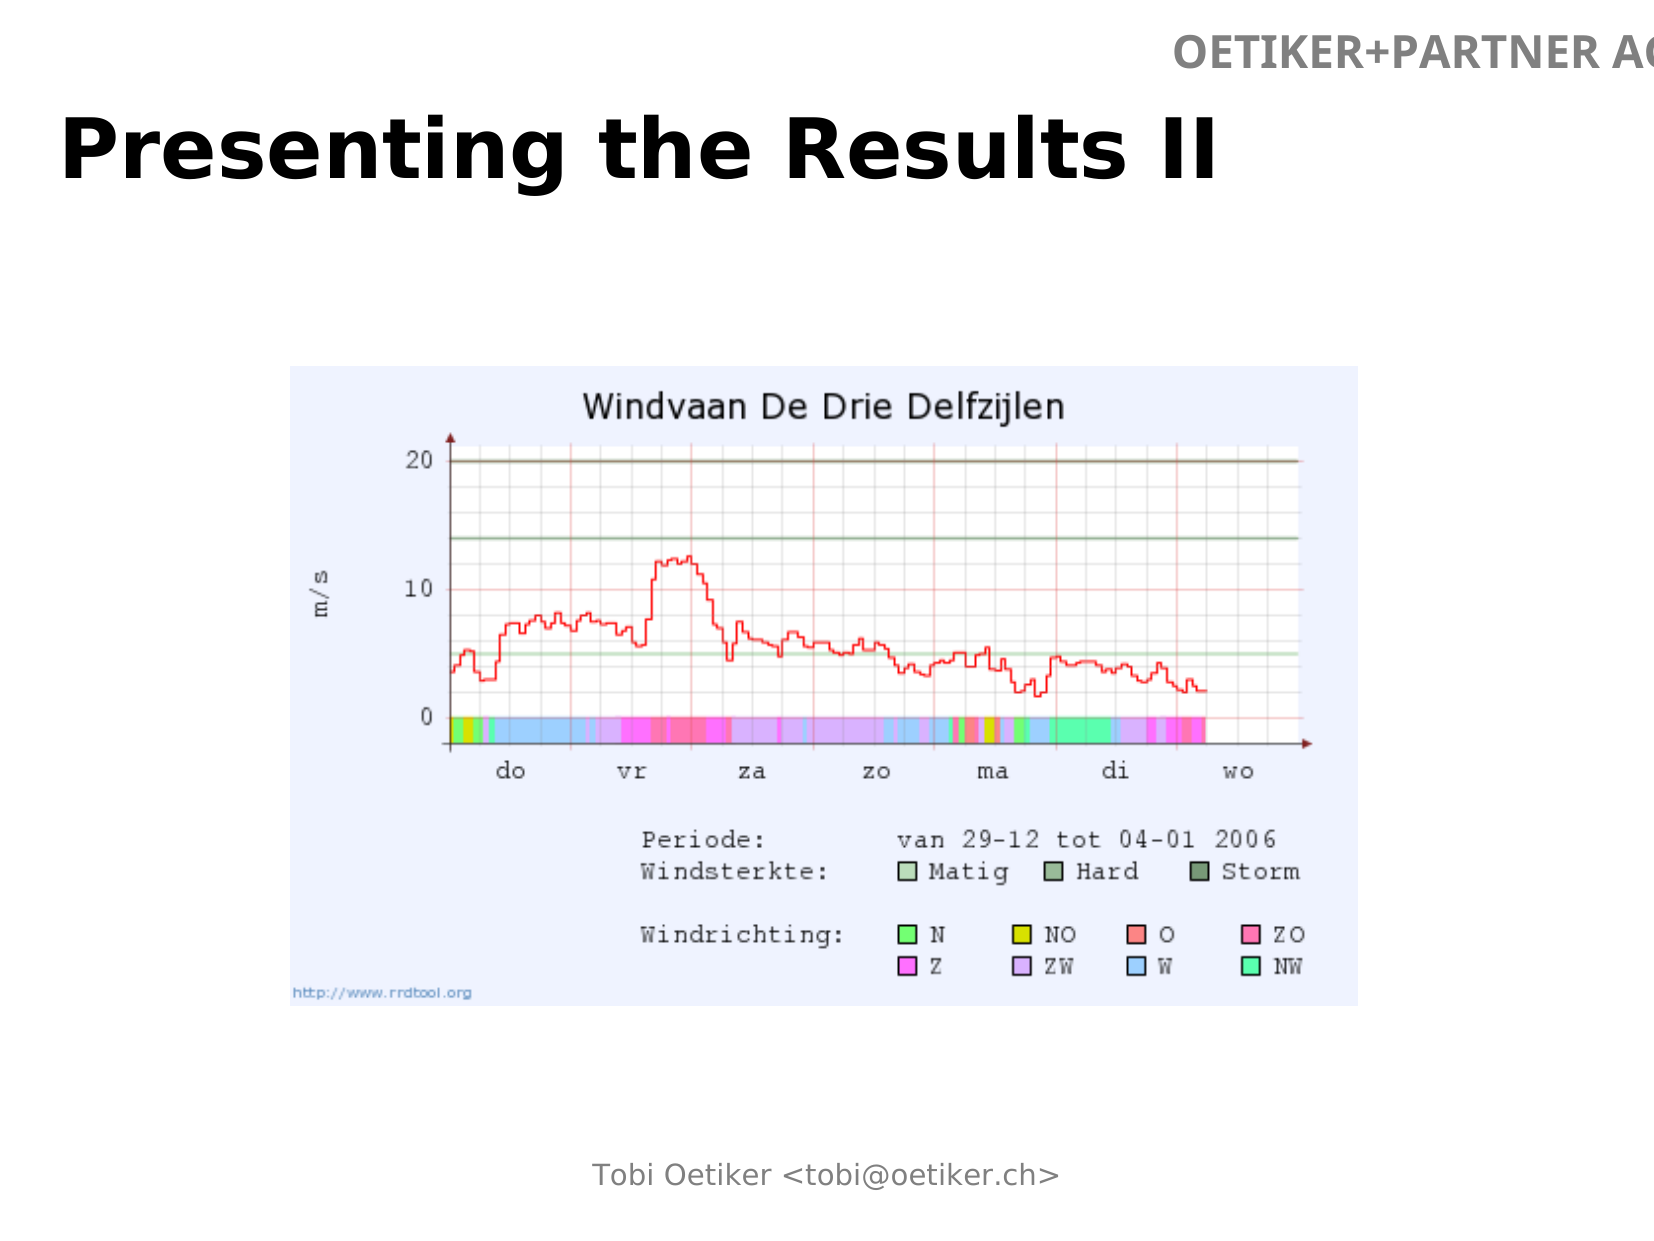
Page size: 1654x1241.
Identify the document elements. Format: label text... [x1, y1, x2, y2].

title Presenting the Results II [59, 75, 1607, 225]
picture [290, 366, 1358, 1006]
